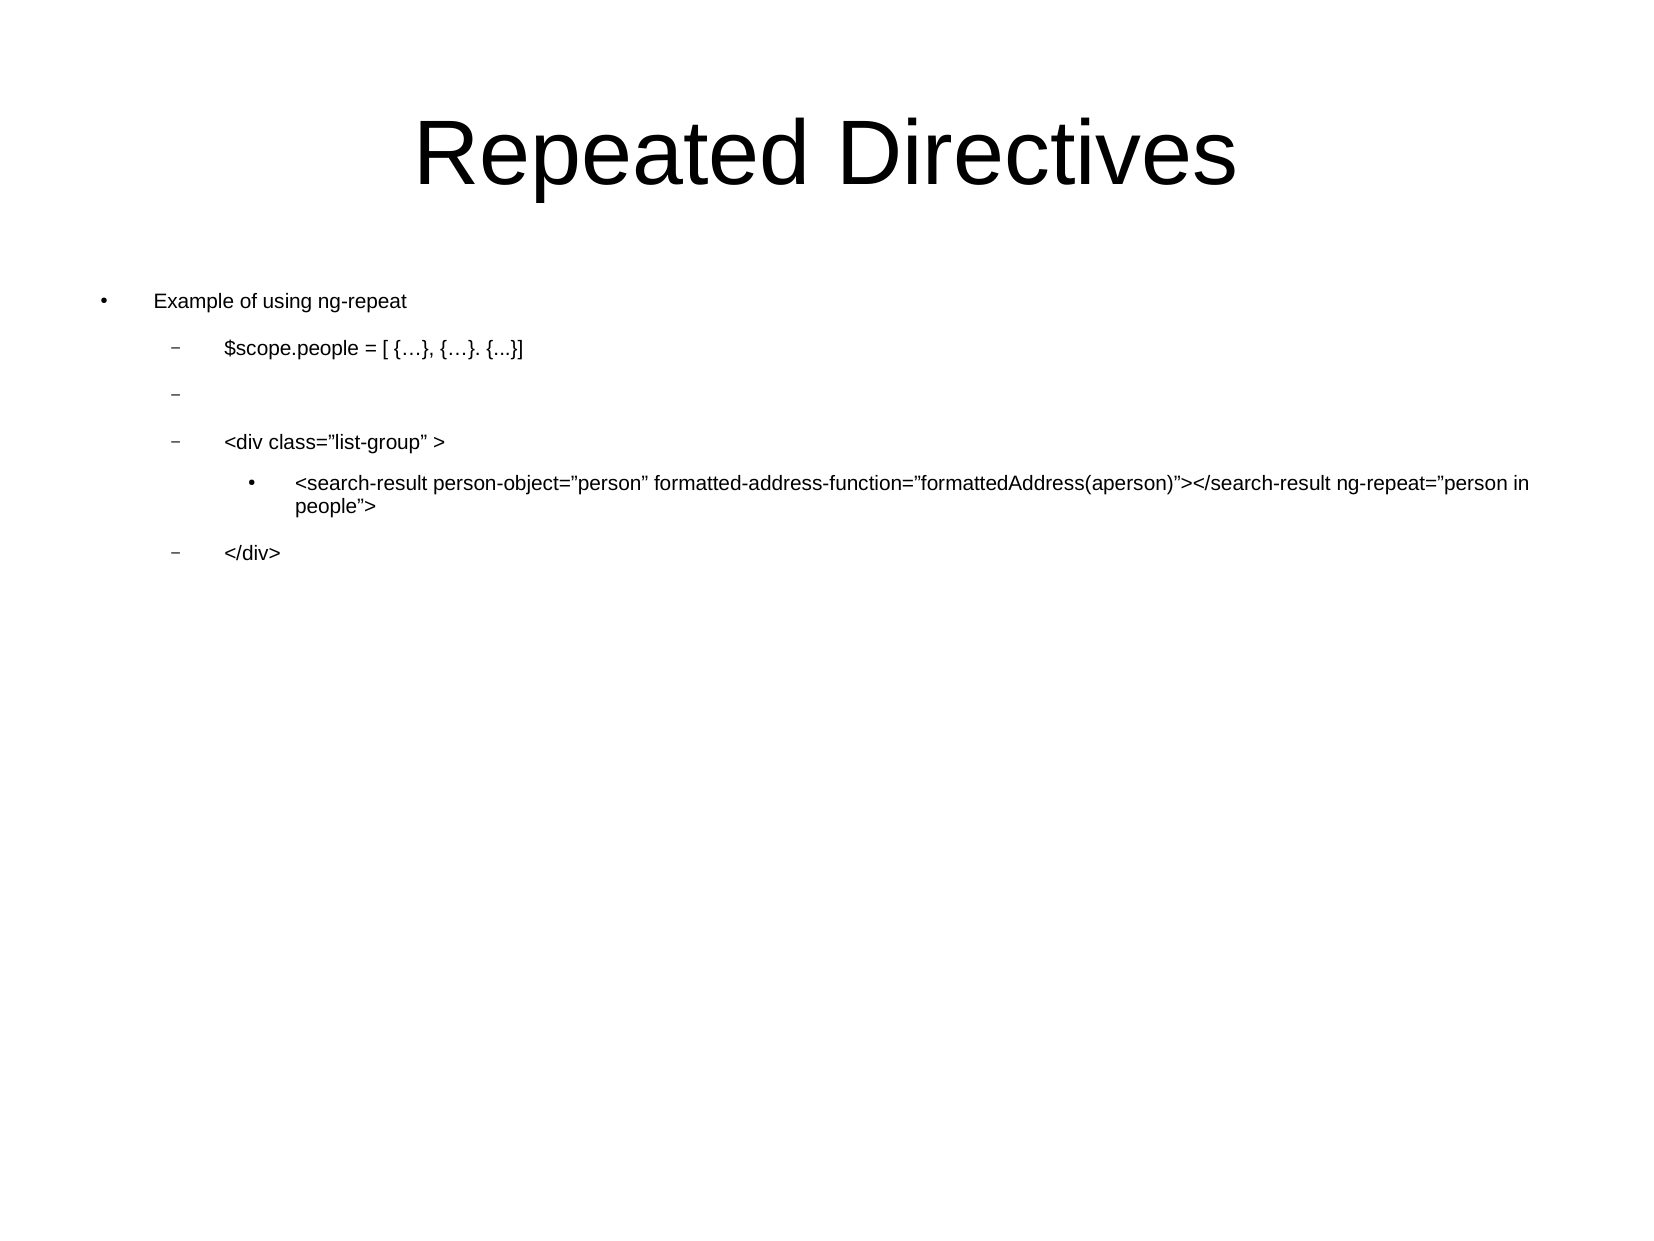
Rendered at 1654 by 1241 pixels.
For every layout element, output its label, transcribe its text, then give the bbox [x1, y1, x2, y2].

list Example of using ng-repeat $scope.people = [ {…}, {…}. {...}] <div class=”list-group” > <search-result person-object=”person” formatted-address-function=”formattedAddress(aperson)”></search-result ng-repeat=”person in people”> </div> [82, 290, 1571, 1010]
title Repeated Directives [82, 49, 1571, 257]
